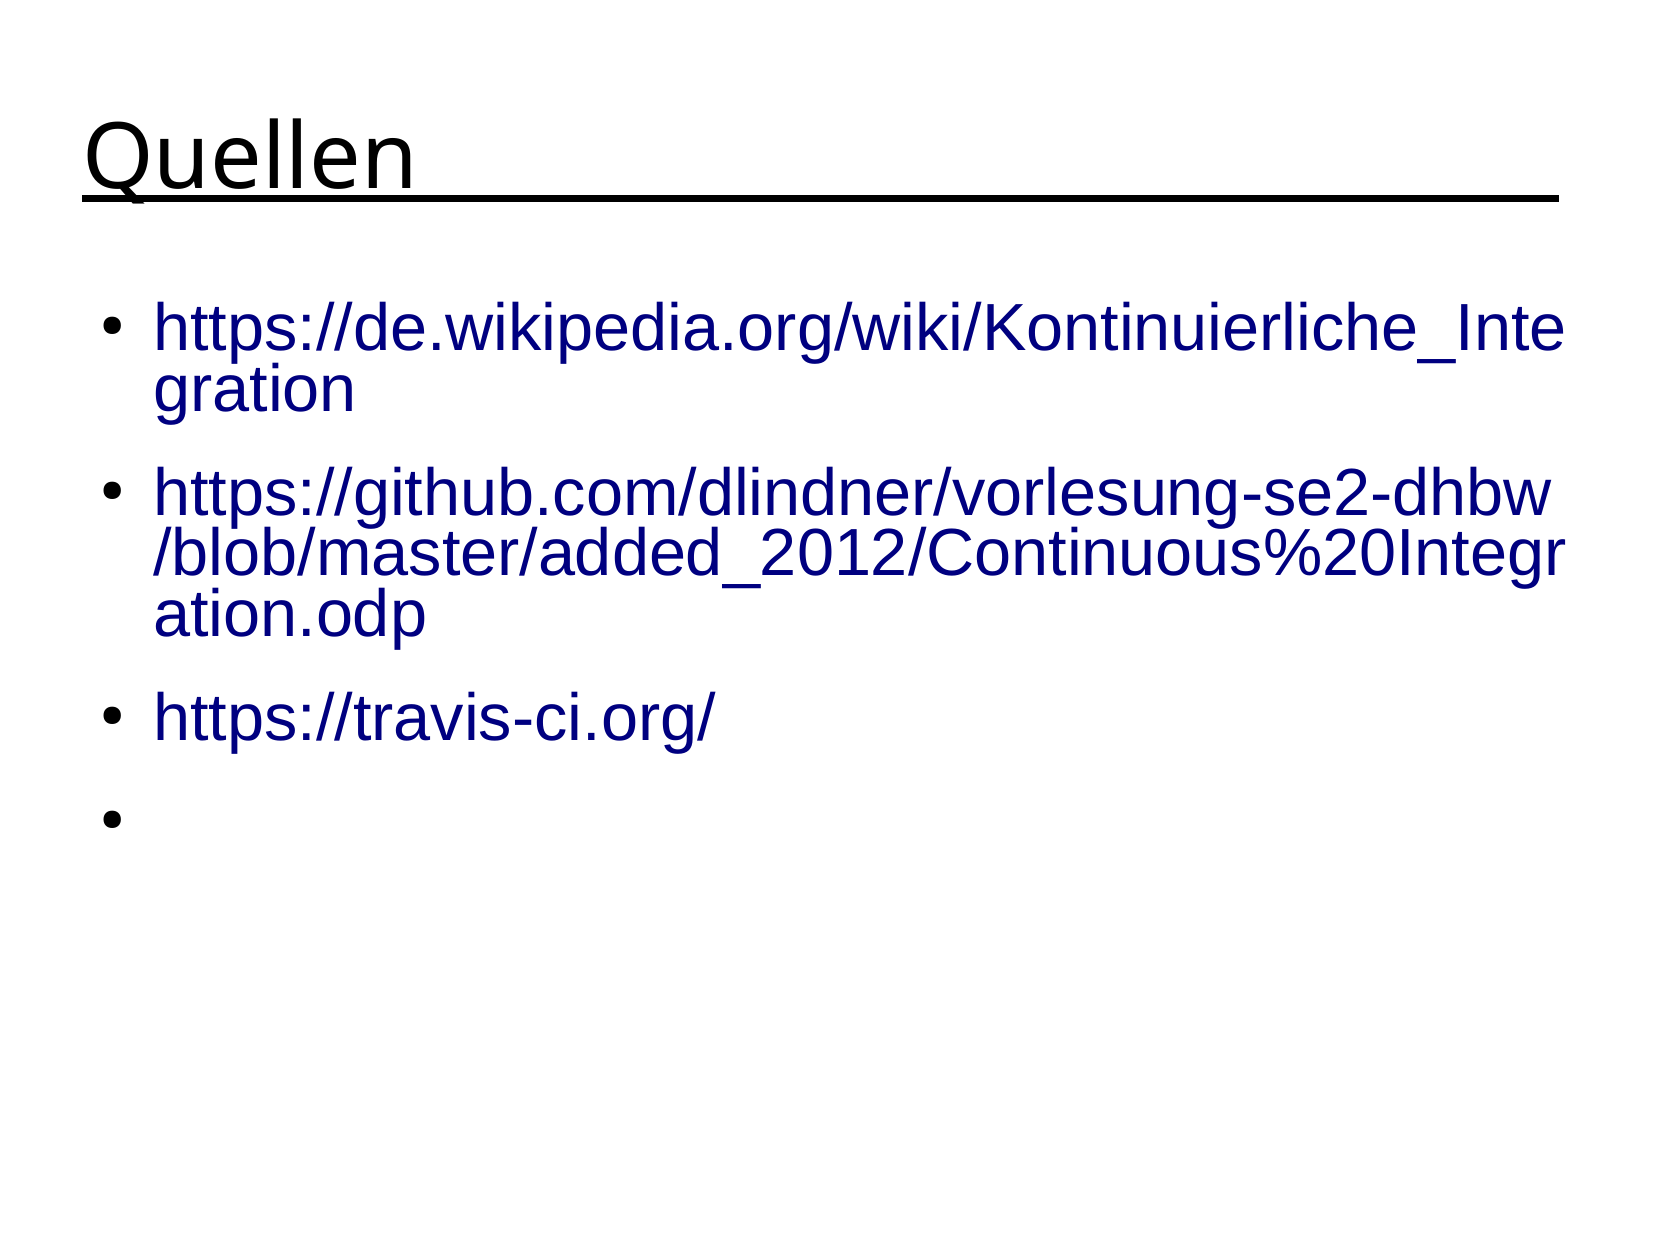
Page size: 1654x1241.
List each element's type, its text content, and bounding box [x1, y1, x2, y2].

title Quellen [82, 49, 1571, 257]
list https://de.wikipedia.org/wiki/Kontinuierliche_Integration https://github.com/dlindner/vorlesung-se2-dhbw/blob/master/added_2012/Continuous%20Integration.odp https://travis-ci.org/ [82, 290, 1571, 1010]
